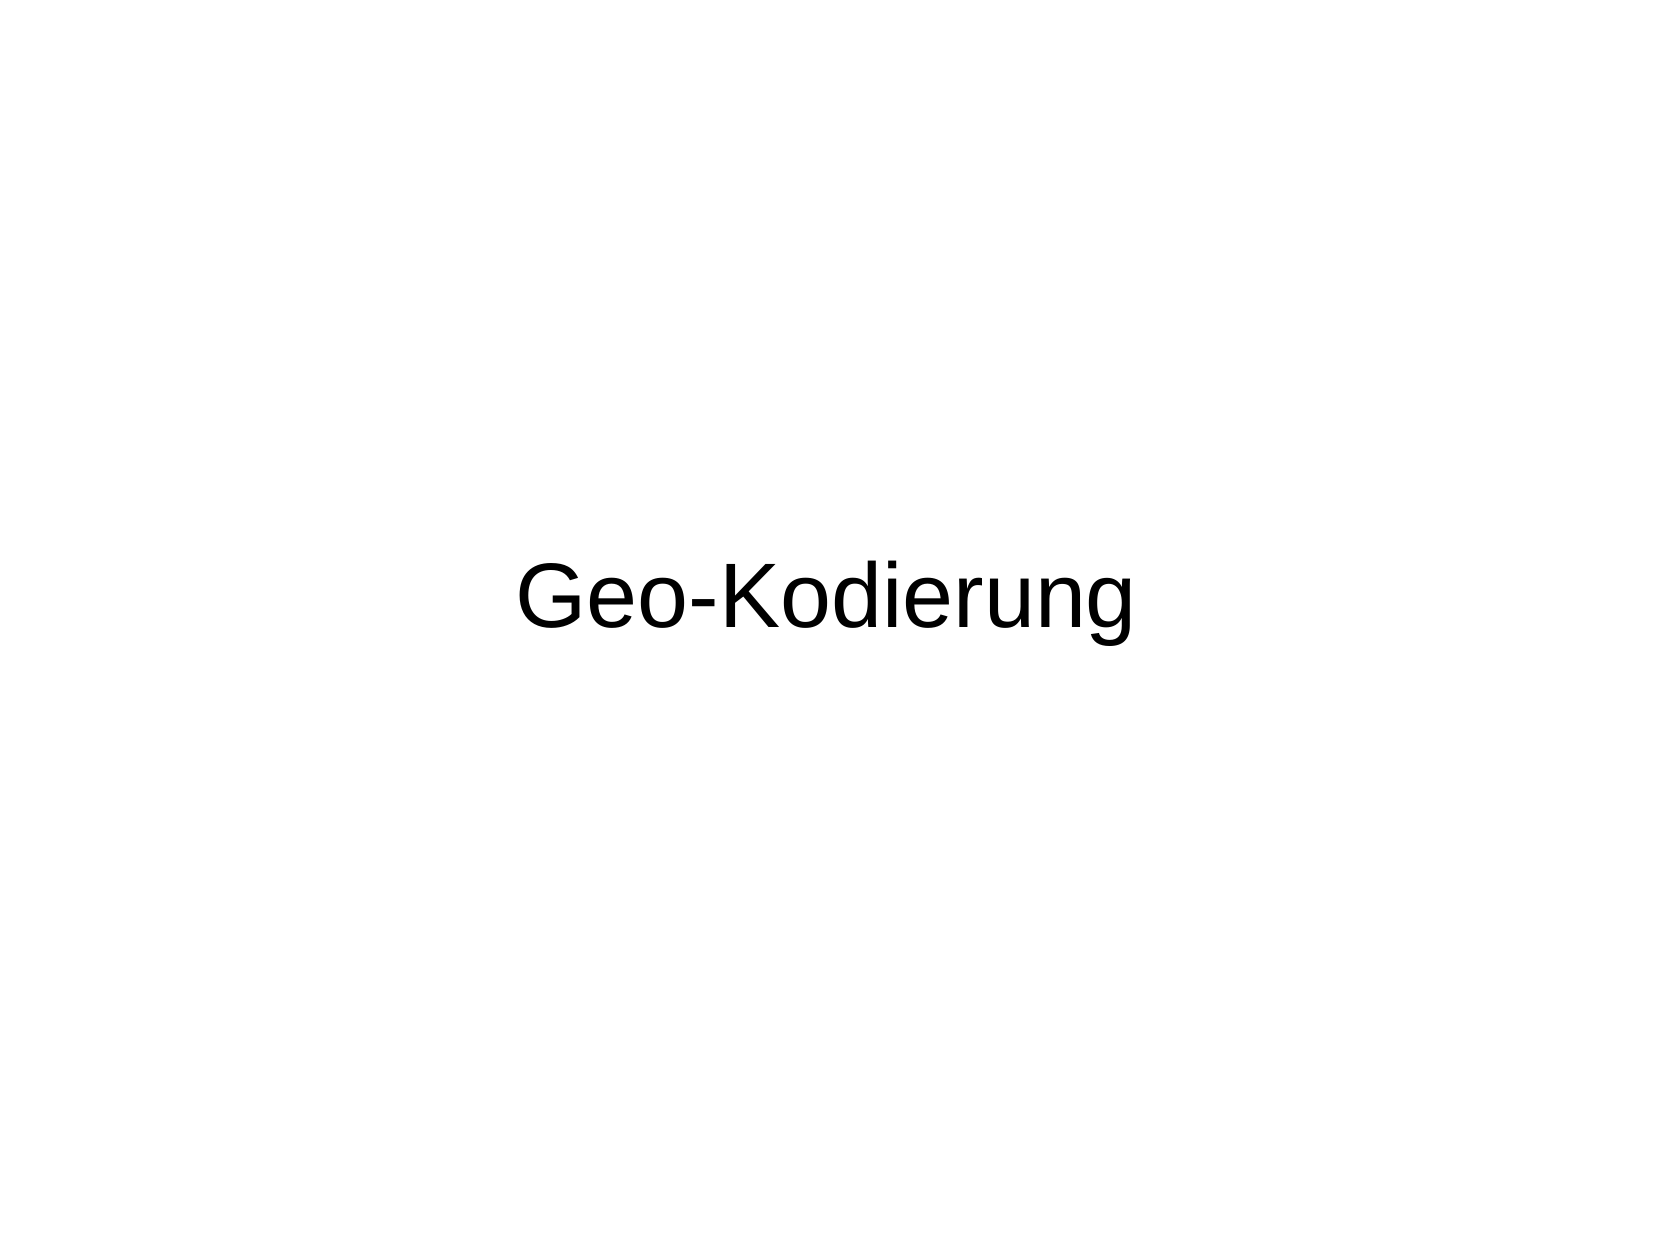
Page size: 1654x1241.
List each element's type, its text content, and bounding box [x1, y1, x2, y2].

title Geo-Kodierung [82, 492, 1571, 700]
